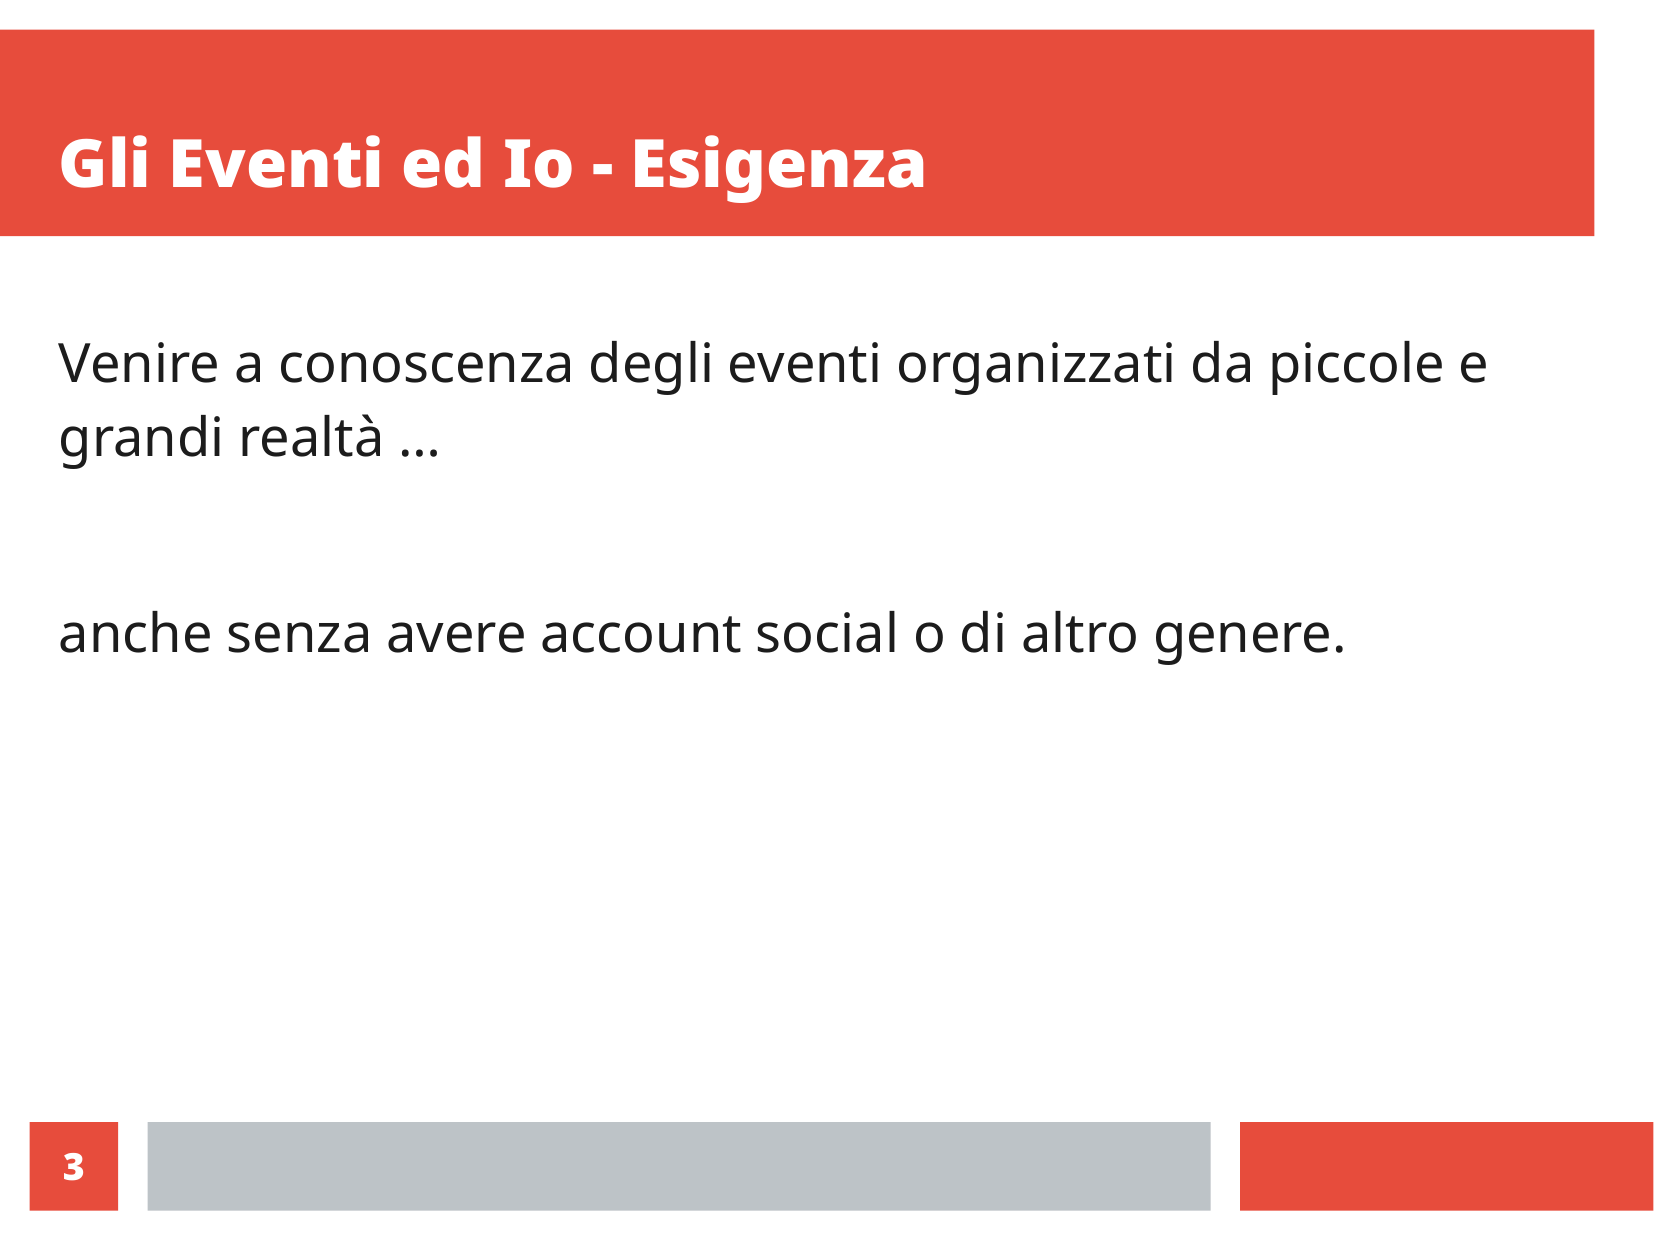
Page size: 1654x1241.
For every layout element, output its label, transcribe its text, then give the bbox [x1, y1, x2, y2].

title Gli Eventi ed Io - Esigenza [59, 59, 1595, 207]
list Venire a conoscenza degli eventi organizzati da piccole e grandi realtà … anche senza avere account social o di altro genere. [59, 324, 1565, 1093]
